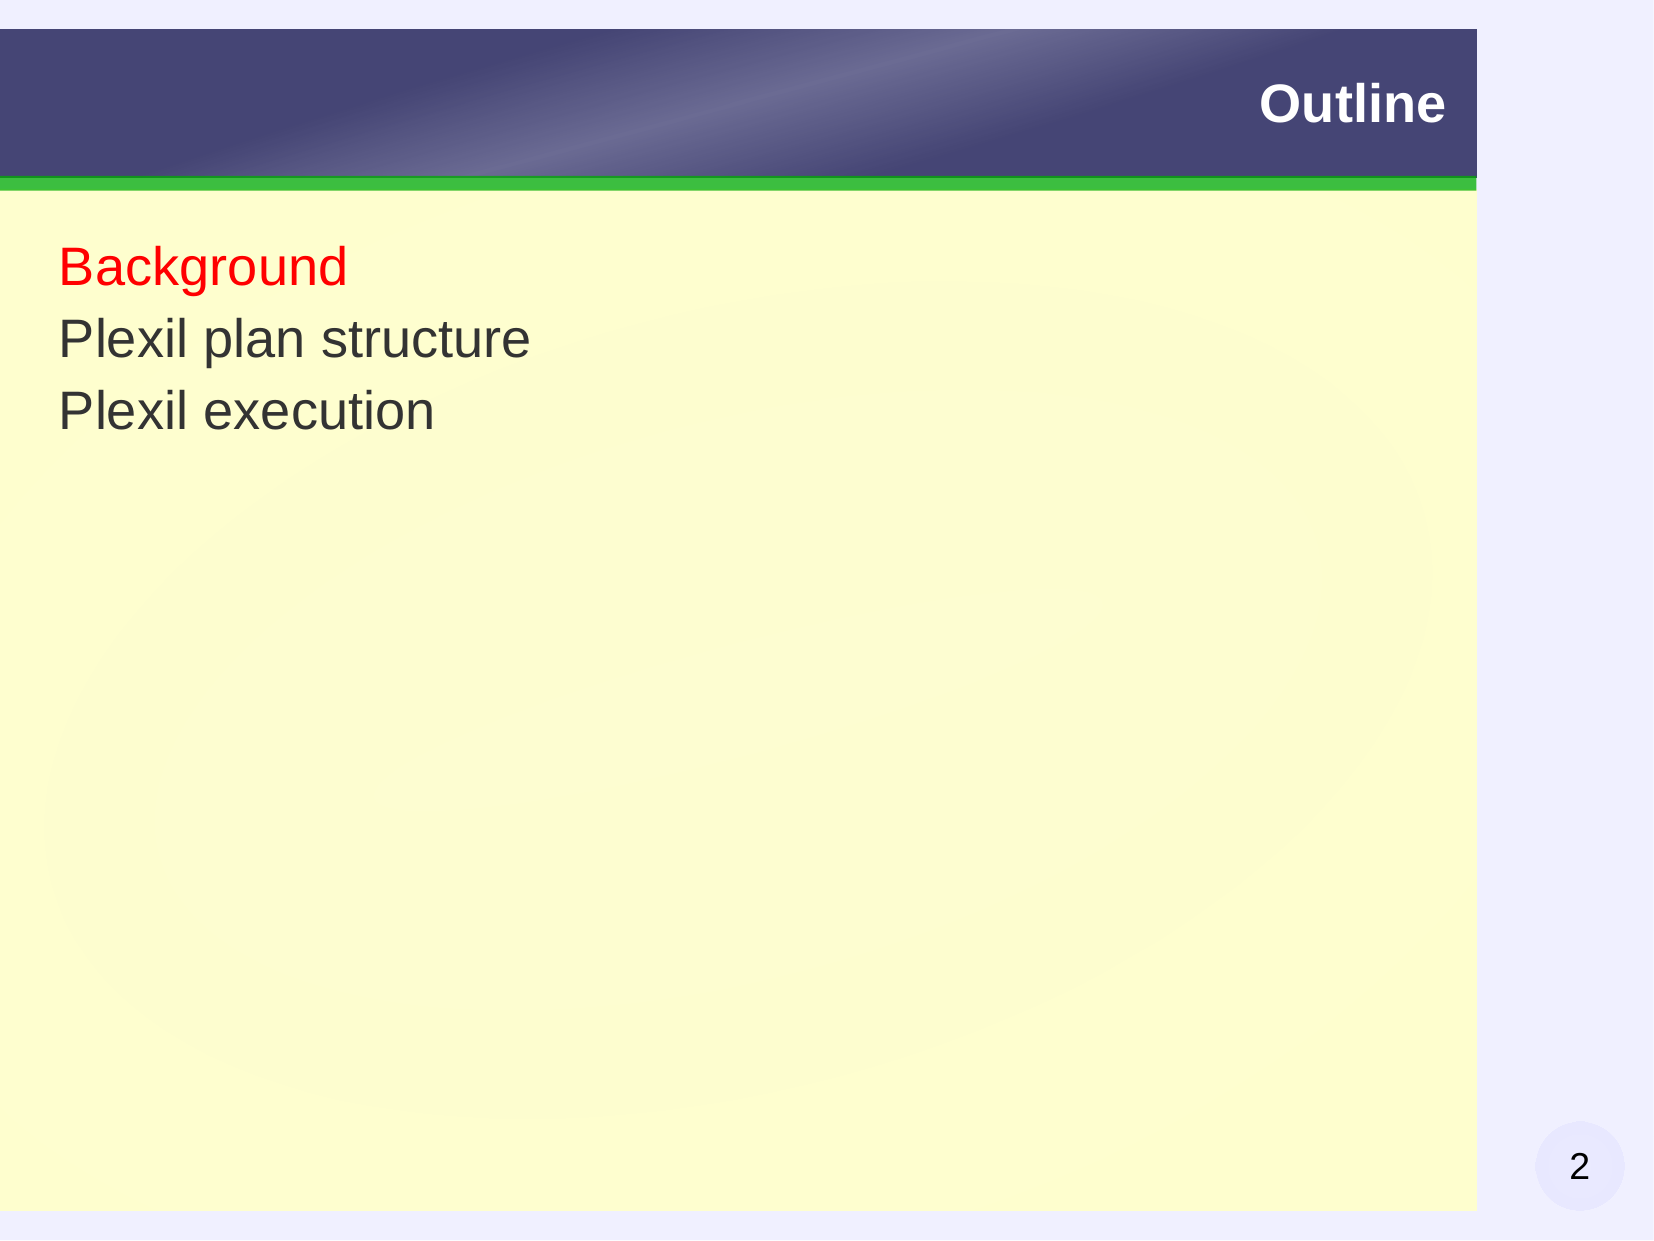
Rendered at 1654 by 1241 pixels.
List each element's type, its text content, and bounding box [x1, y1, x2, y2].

title Outline [29, 59, 1447, 148]
list Background Plexil plan structure Plexil execution [59, 236, 1418, 1182]
